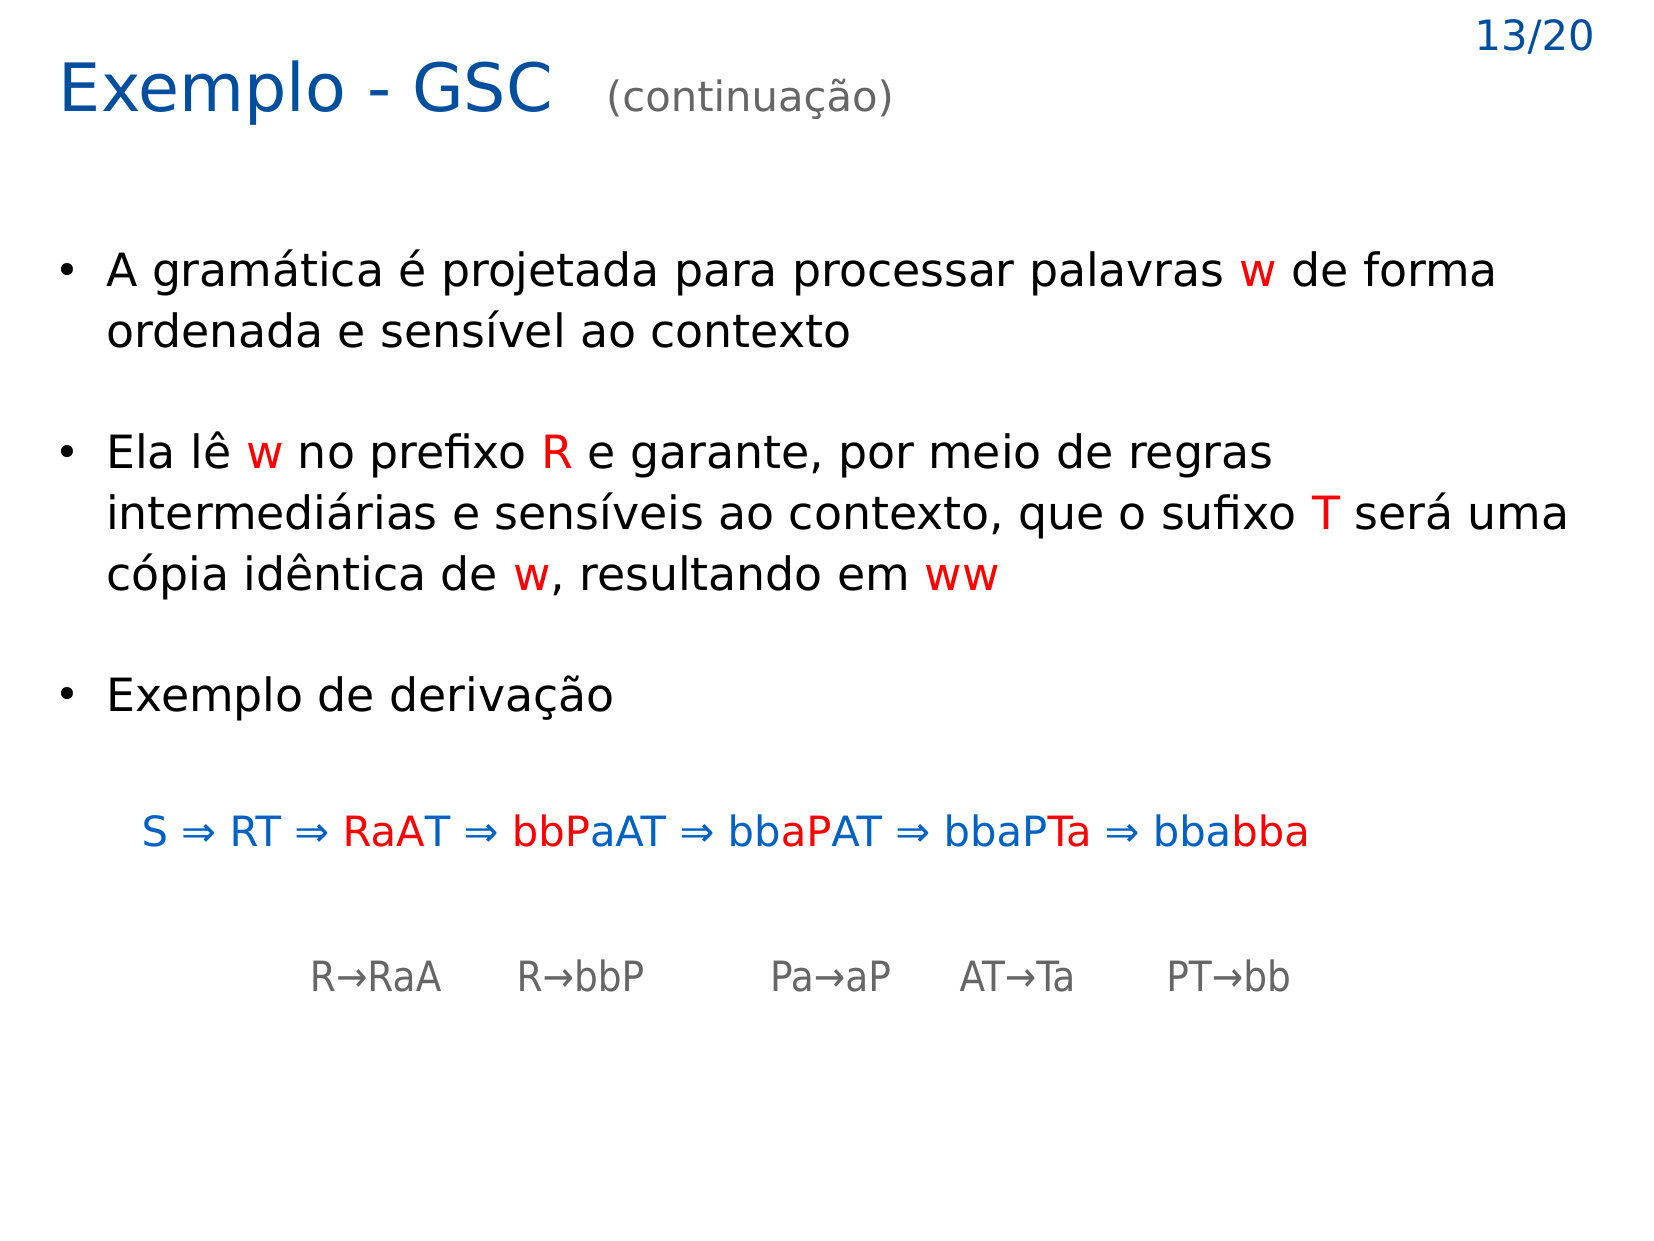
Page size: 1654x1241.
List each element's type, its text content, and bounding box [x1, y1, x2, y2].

text_box PT→bb [1151, 944, 1307, 1009]
list A gramática é projetada para processar palavras w de forma ordenada e sensível ao contexto Ela lê w no prefixo R e garante, por meio de regras intermediárias e sensíveis ao contexto, que o sufixo T será uma cópia idêntica de w, resultando em ww Exemplo de derivação S ⇒ RT ⇒ RaAT ⇒ bbPaAT ⇒ bbaPAT ⇒ bbaPTa ⇒ bbabba [59, 236, 1595, 1211]
title Exemplo - GSC (continuação) [59, 29, 1625, 148]
text_box R→bbP [501, 944, 684, 1009]
text_box AT→Ta [944, 944, 1091, 1009]
text_box R→RaA [295, 944, 457, 1009]
text_box Pa→aP [755, 944, 916, 1009]
